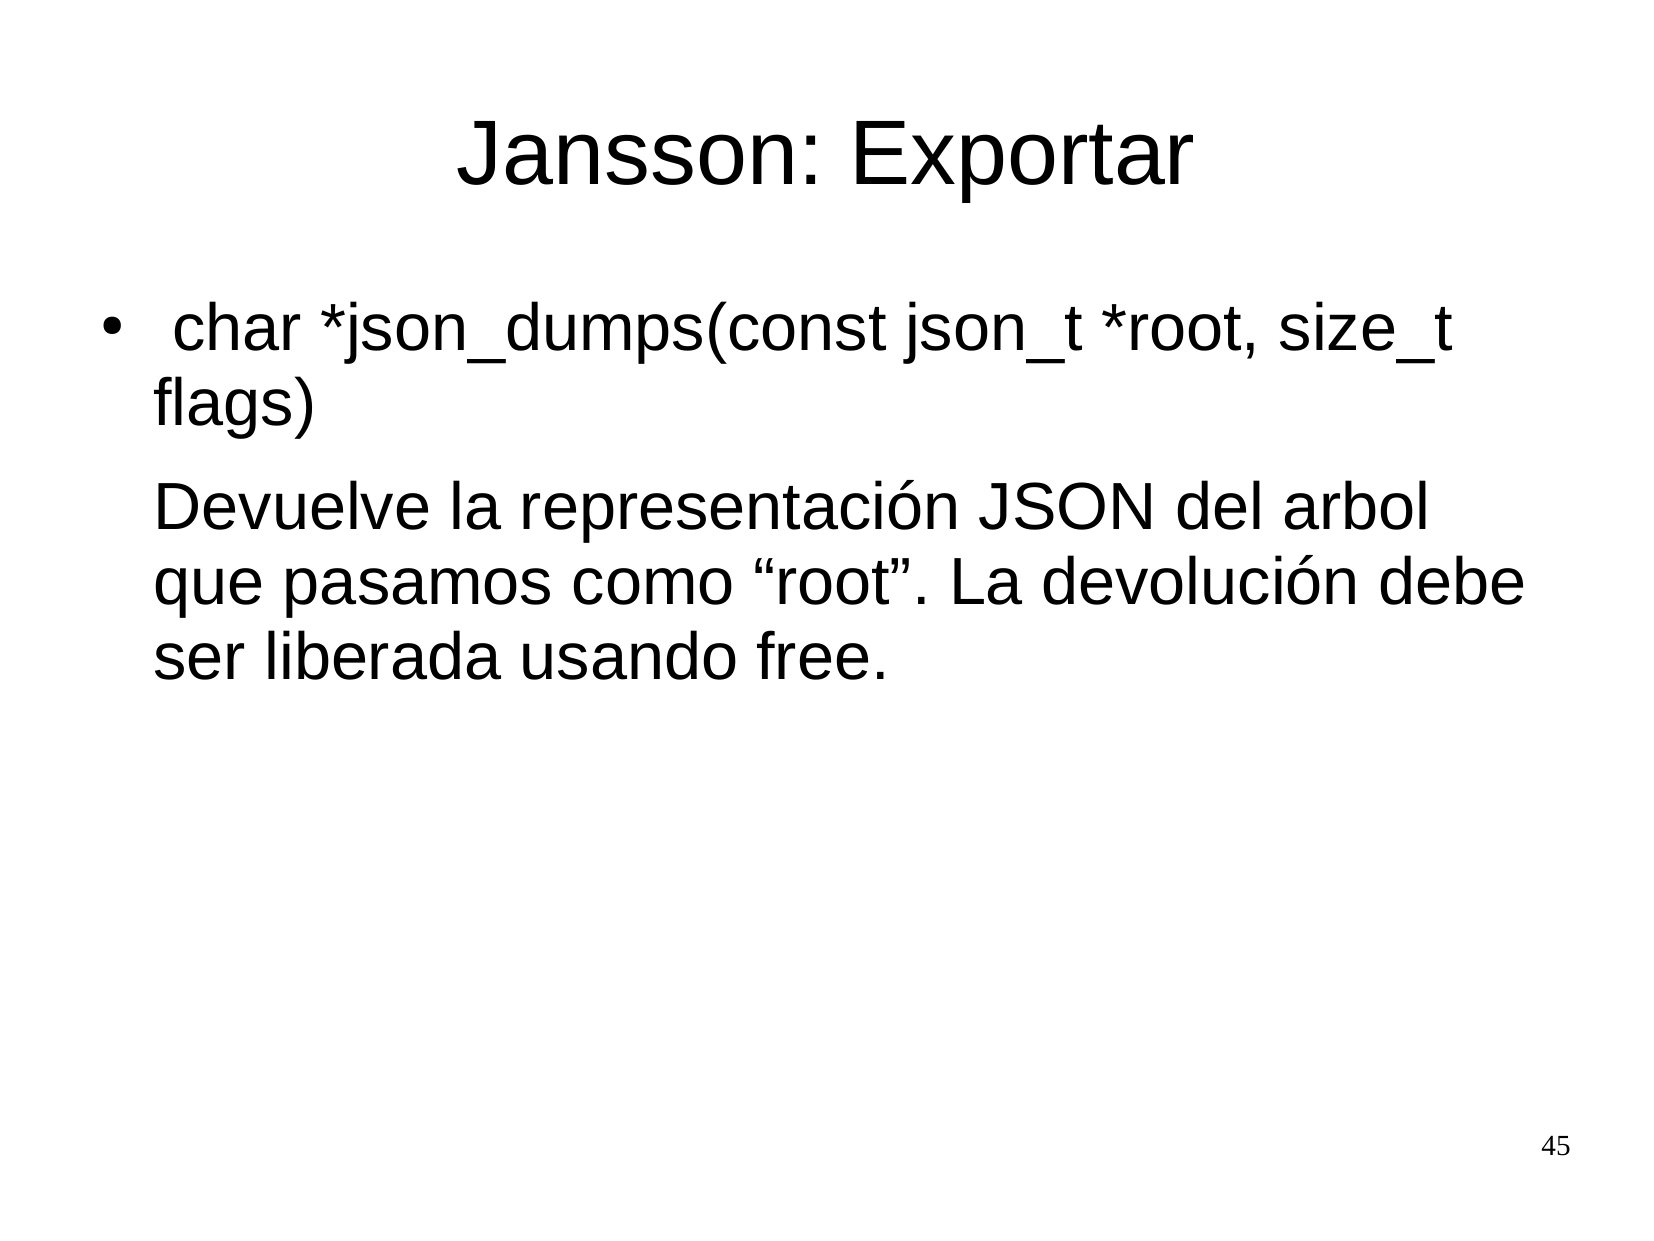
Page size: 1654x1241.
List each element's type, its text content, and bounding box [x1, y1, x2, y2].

title Jansson: Exportar [82, 49, 1571, 257]
list char *json_dumps(const json_t *root, size_t flags) Devuelve la representación JSON del arbol que pasamos como “root”. La devolución debe ser liberada usando free. [82, 290, 1538, 1010]
